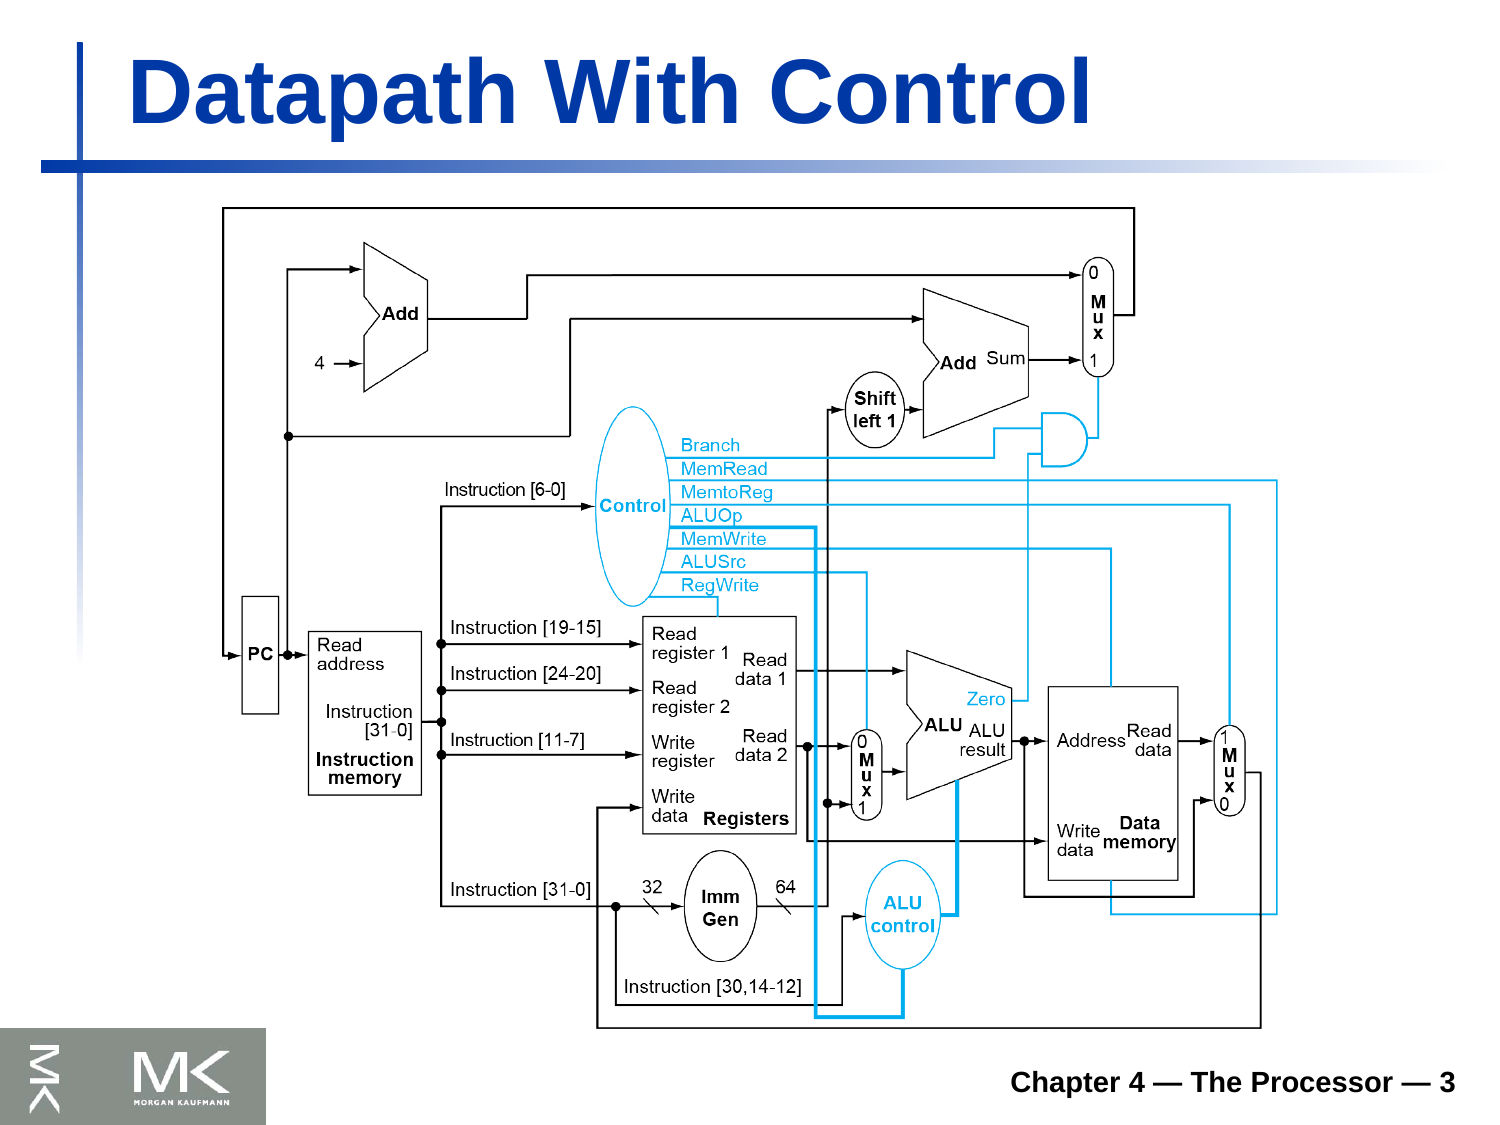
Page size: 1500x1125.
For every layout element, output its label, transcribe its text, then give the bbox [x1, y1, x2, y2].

text_box Chapter 4 — The Processor — <number> [277, 1046, 1471, 1106]
picture [0, 206, 1278, 1125]
title Datapath With Control [112, 23, 1468, 149]
